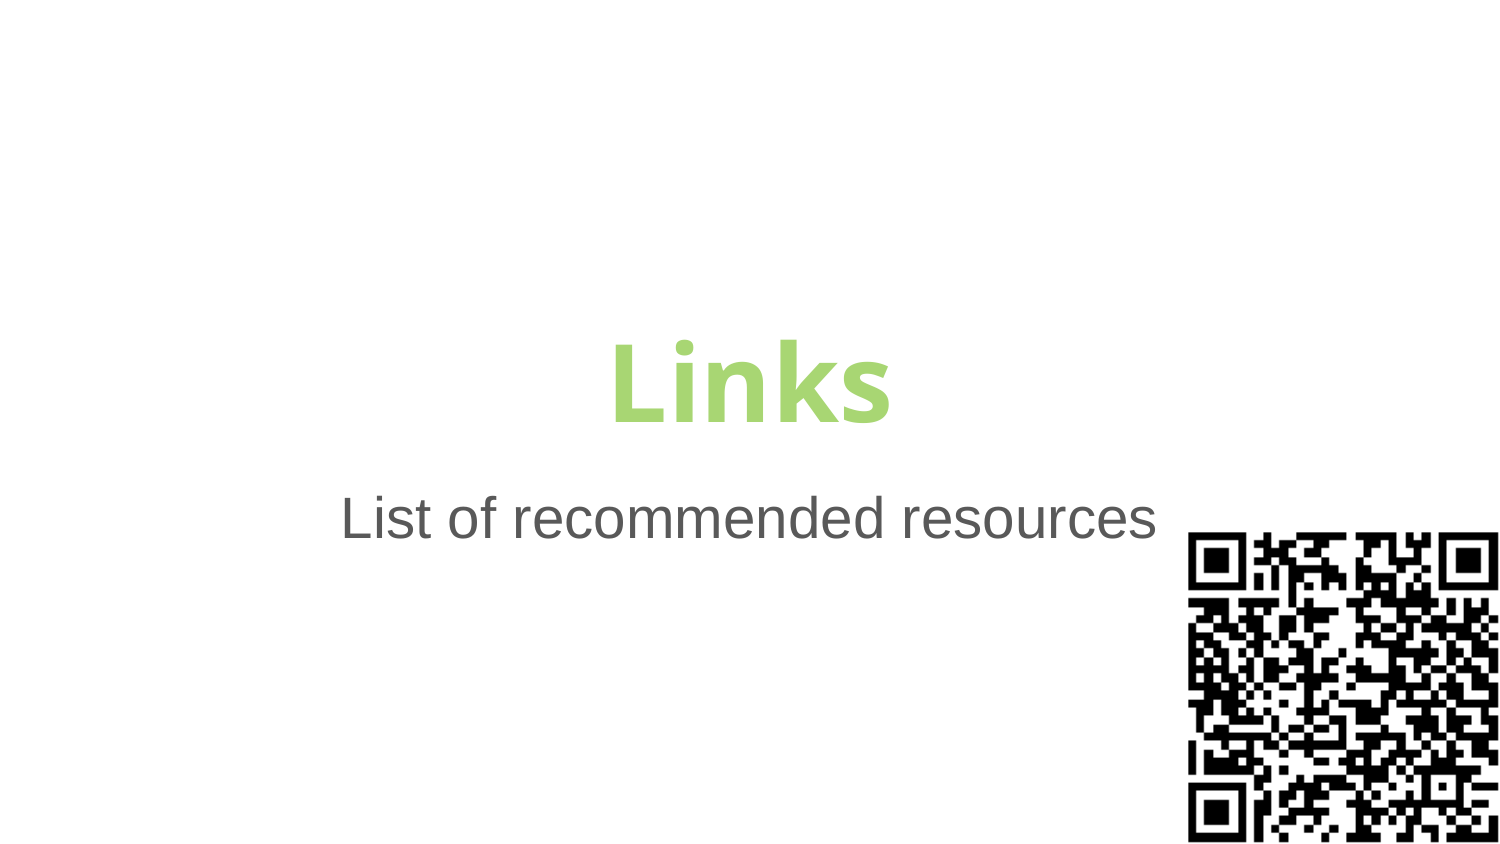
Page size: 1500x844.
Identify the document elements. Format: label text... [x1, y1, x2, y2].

picture [1187, 531, 1500, 844]
subtitle List of recommended resources [51, 464, 1449, 595]
title Links [51, 122, 1449, 459]
